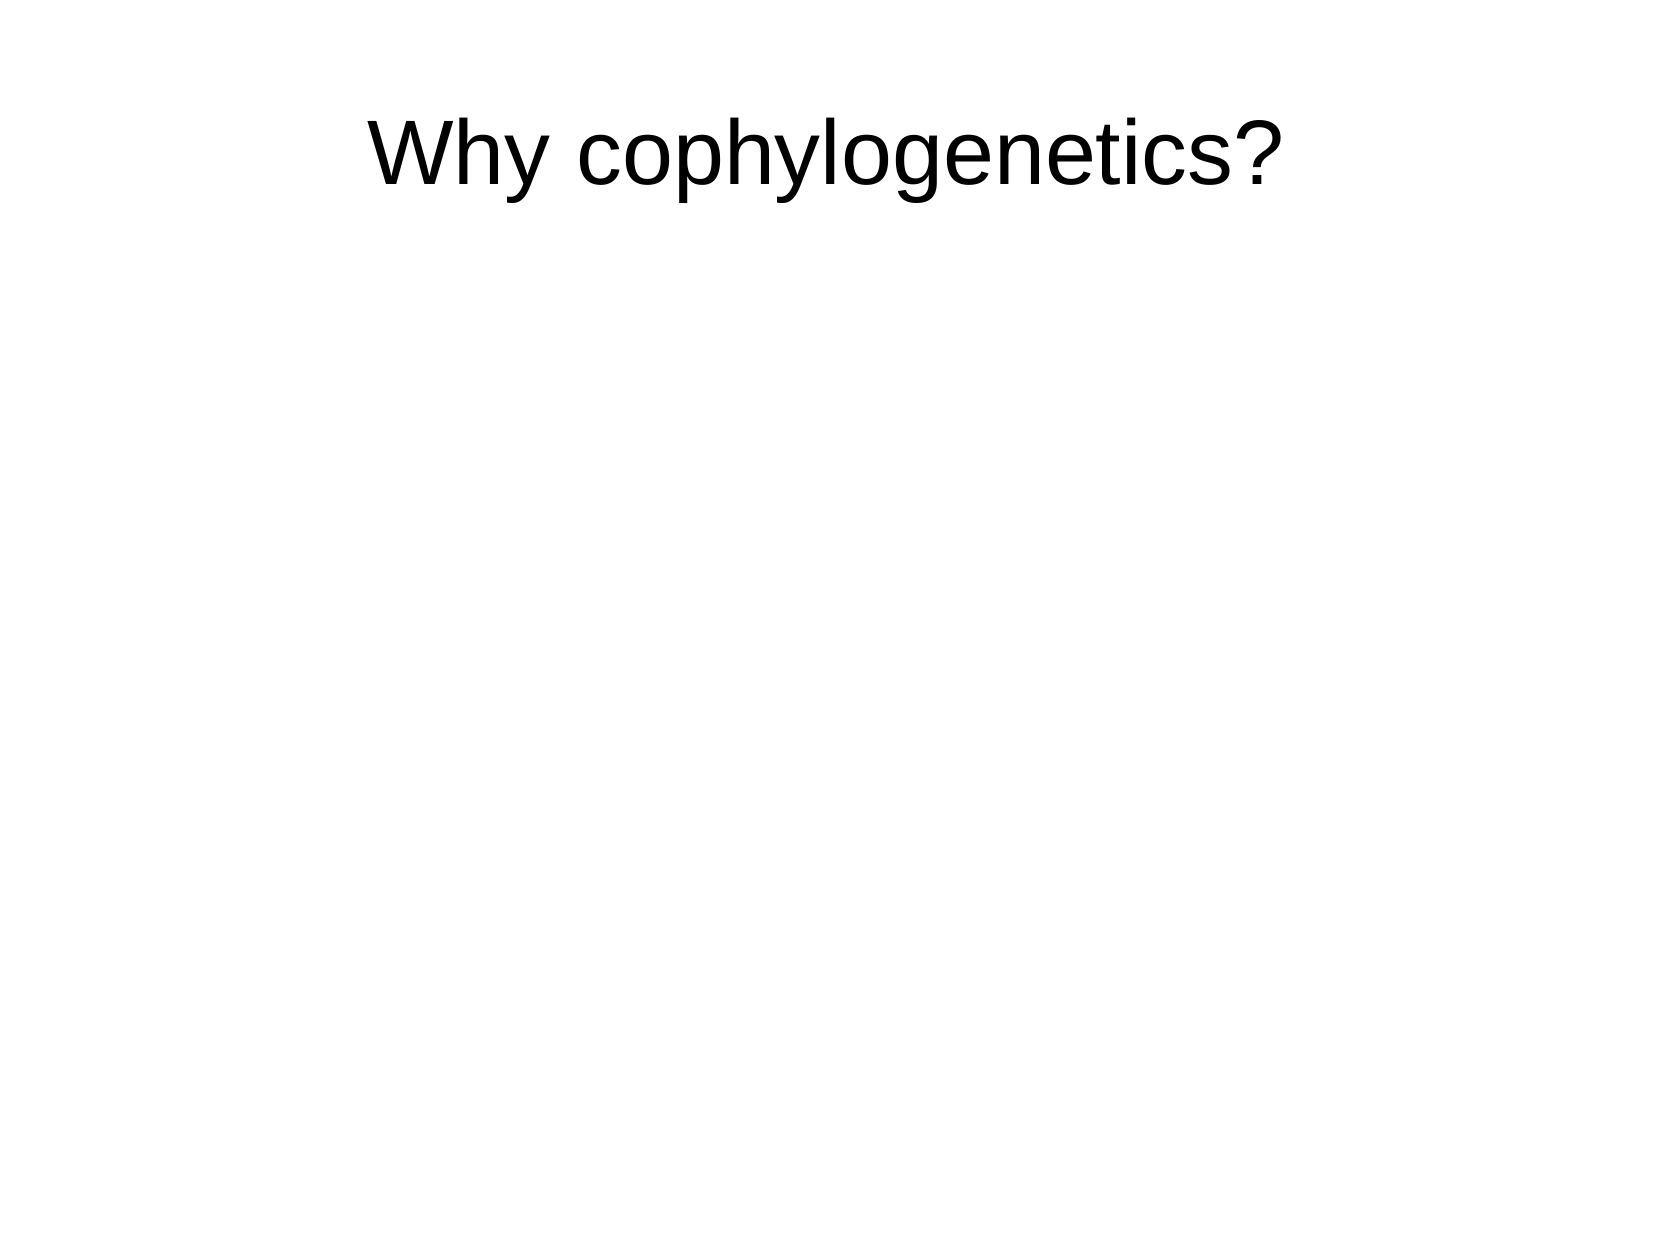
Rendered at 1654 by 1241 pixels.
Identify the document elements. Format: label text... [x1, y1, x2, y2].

title Why cophylogenetics? [82, 49, 1571, 257]
